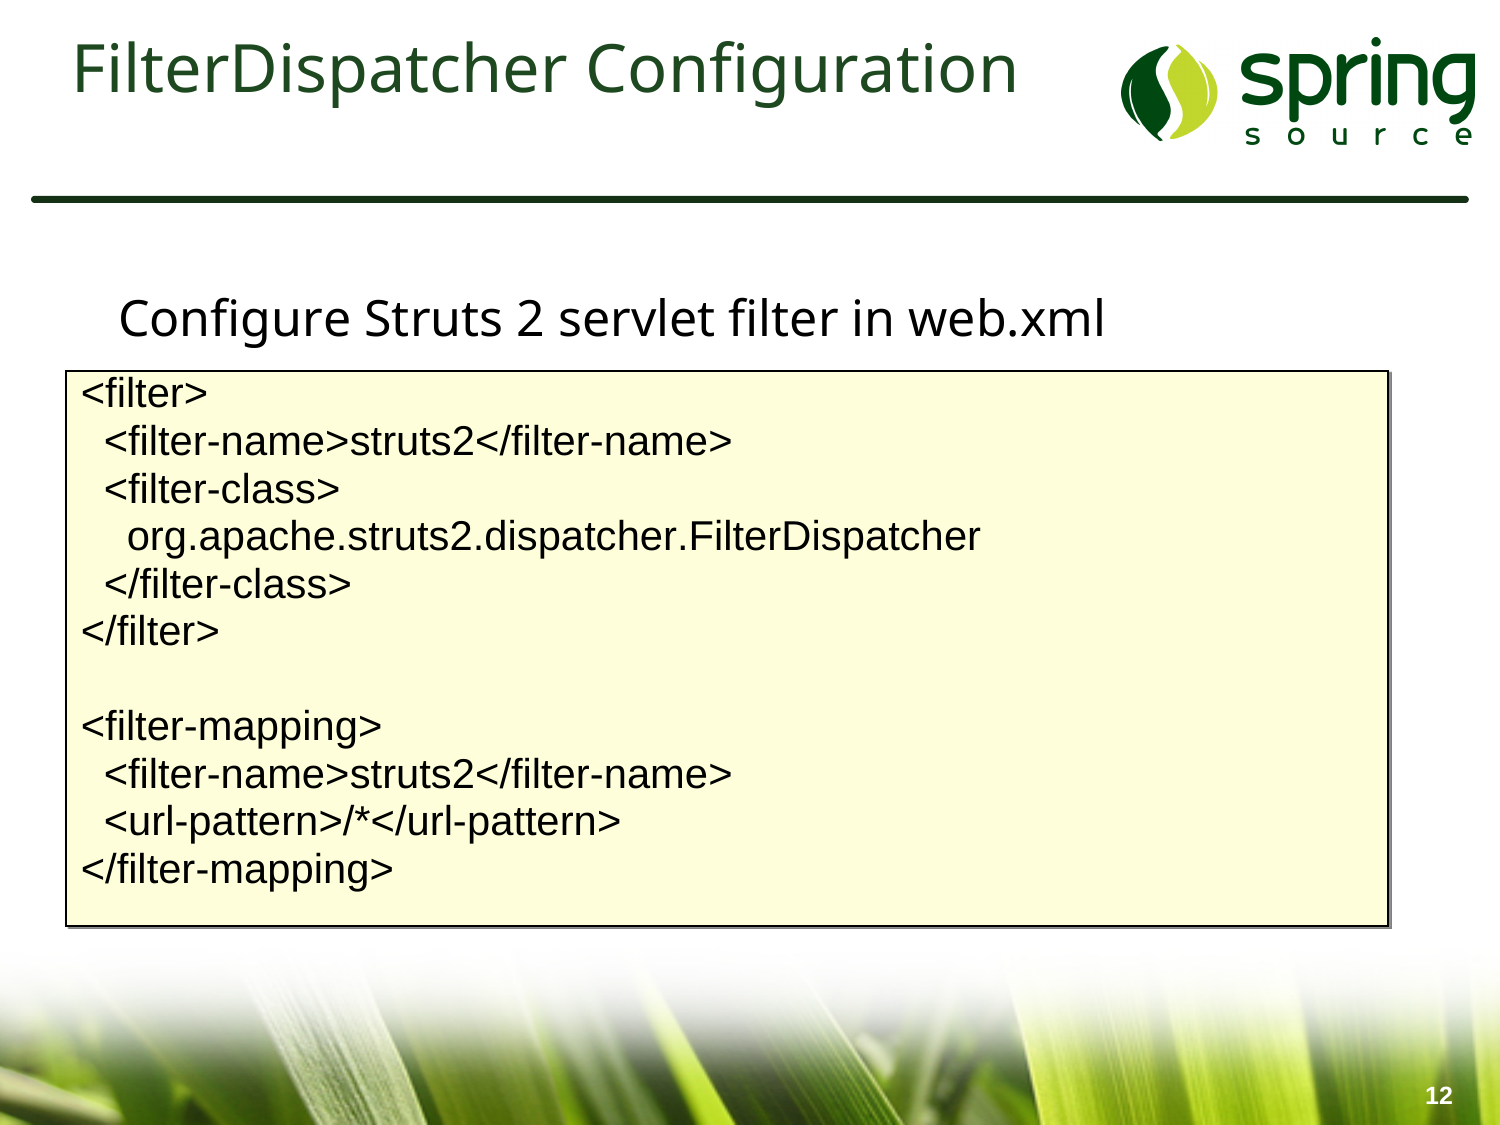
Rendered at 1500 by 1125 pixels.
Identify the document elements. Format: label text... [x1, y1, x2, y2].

title FilterDispatcher Configuration [56, 13, 1089, 176]
picture [1121, 37, 1475, 145]
list Configure Struts 2 servlet filter in web.xml [103, 275, 1394, 938]
picture [0, 944, 1500, 1125]
text_box <filter> <filter-name>struts2</filter-name> <filter-class> org.apache.struts2.dispatcher.FilterDispatcher </filter-class> </filter> <filter-mapping> <filter-name>struts2</filter-name> <url-pattern>/*</url-pattern> </filter-mapping> [66, 370, 1388, 926]
